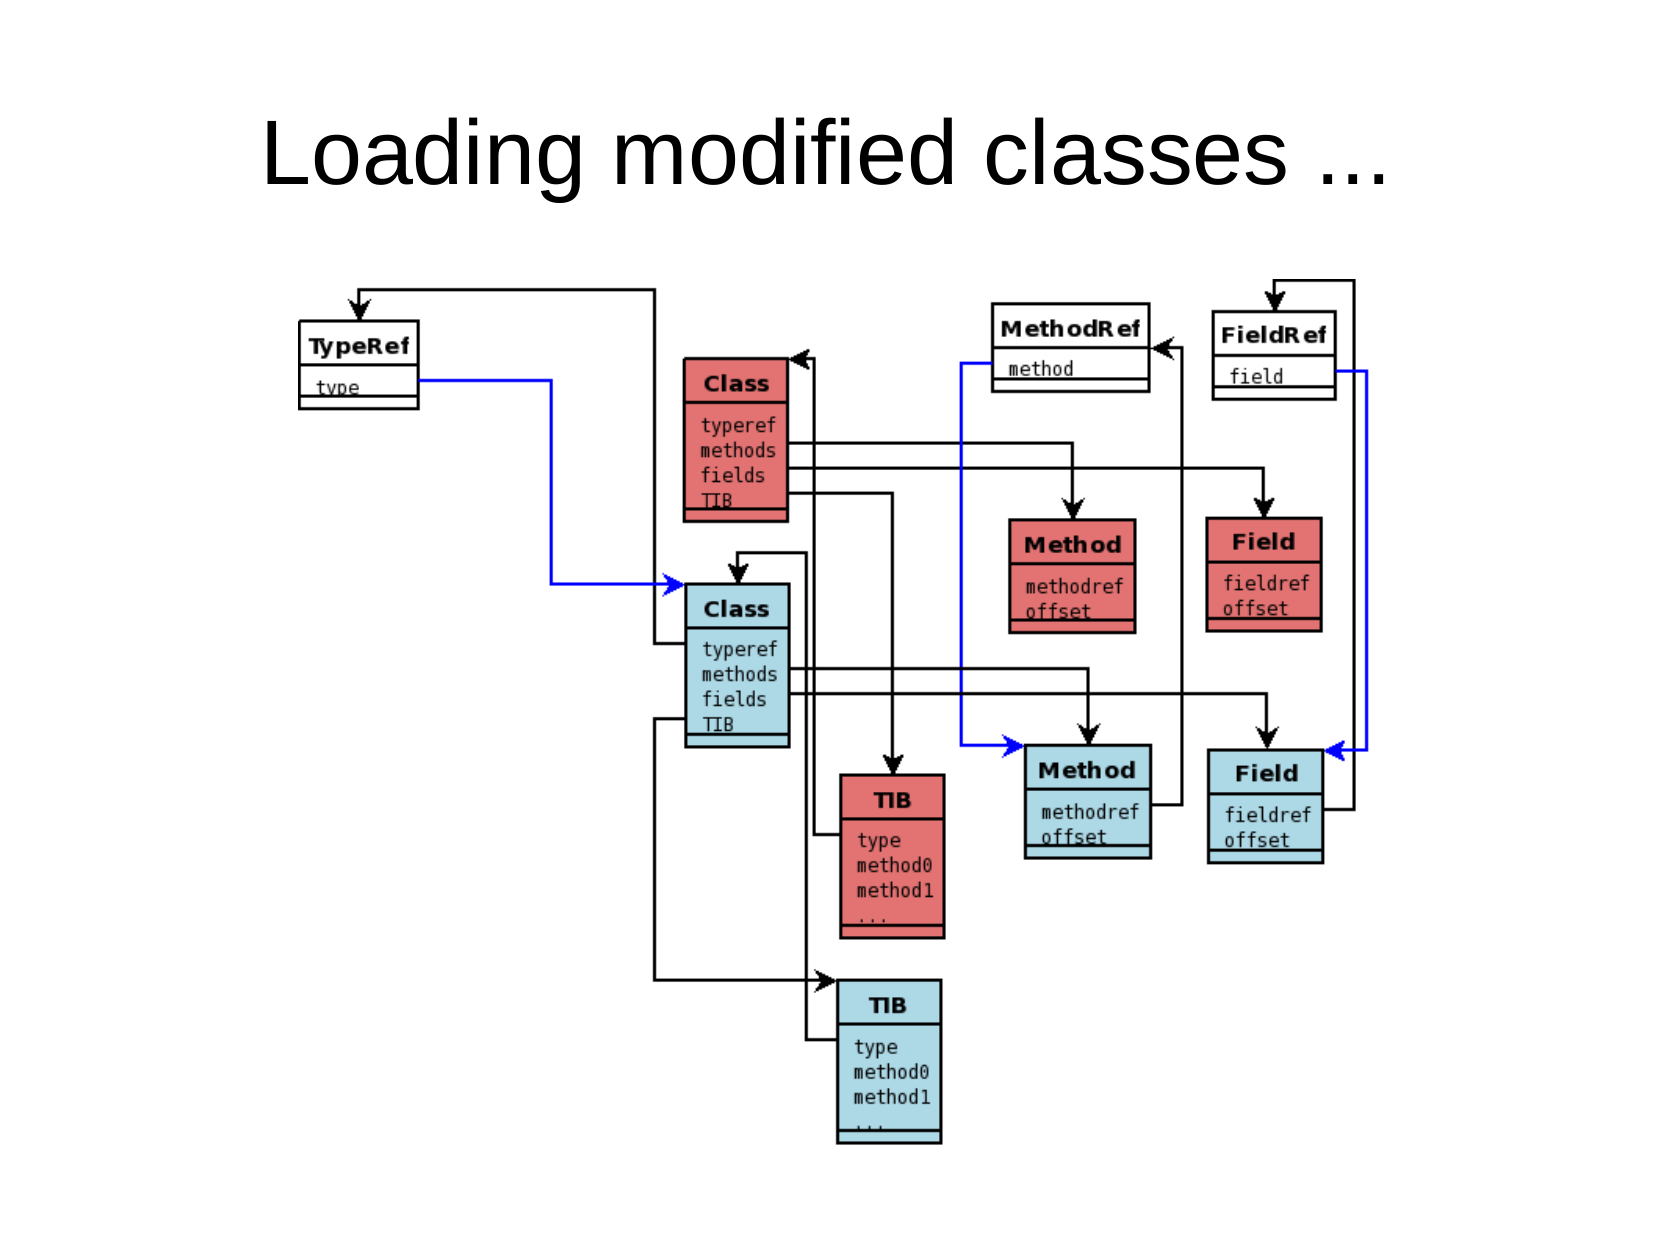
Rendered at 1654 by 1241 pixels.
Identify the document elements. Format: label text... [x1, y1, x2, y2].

picture [298, 279, 1370, 1148]
title Loading modified classes ... [82, 56, 1571, 250]
